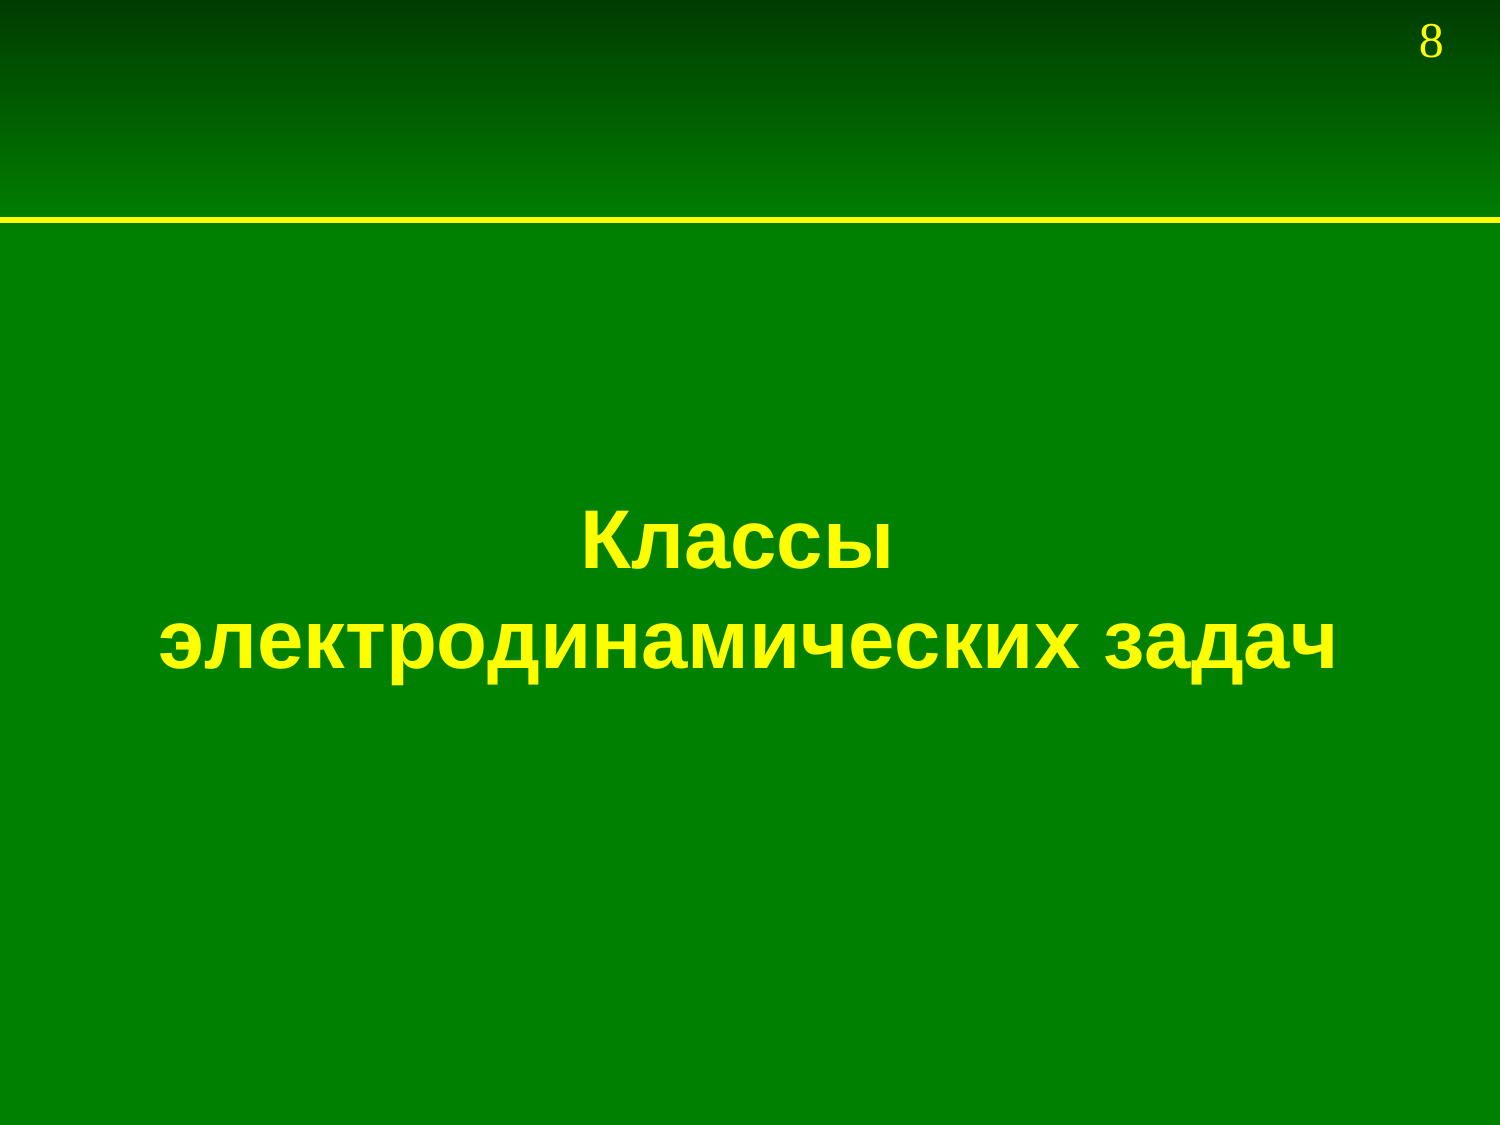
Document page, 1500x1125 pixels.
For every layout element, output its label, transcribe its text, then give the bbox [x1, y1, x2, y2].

text_box Классы электродинамических задач [17, 385, 1481, 785]
